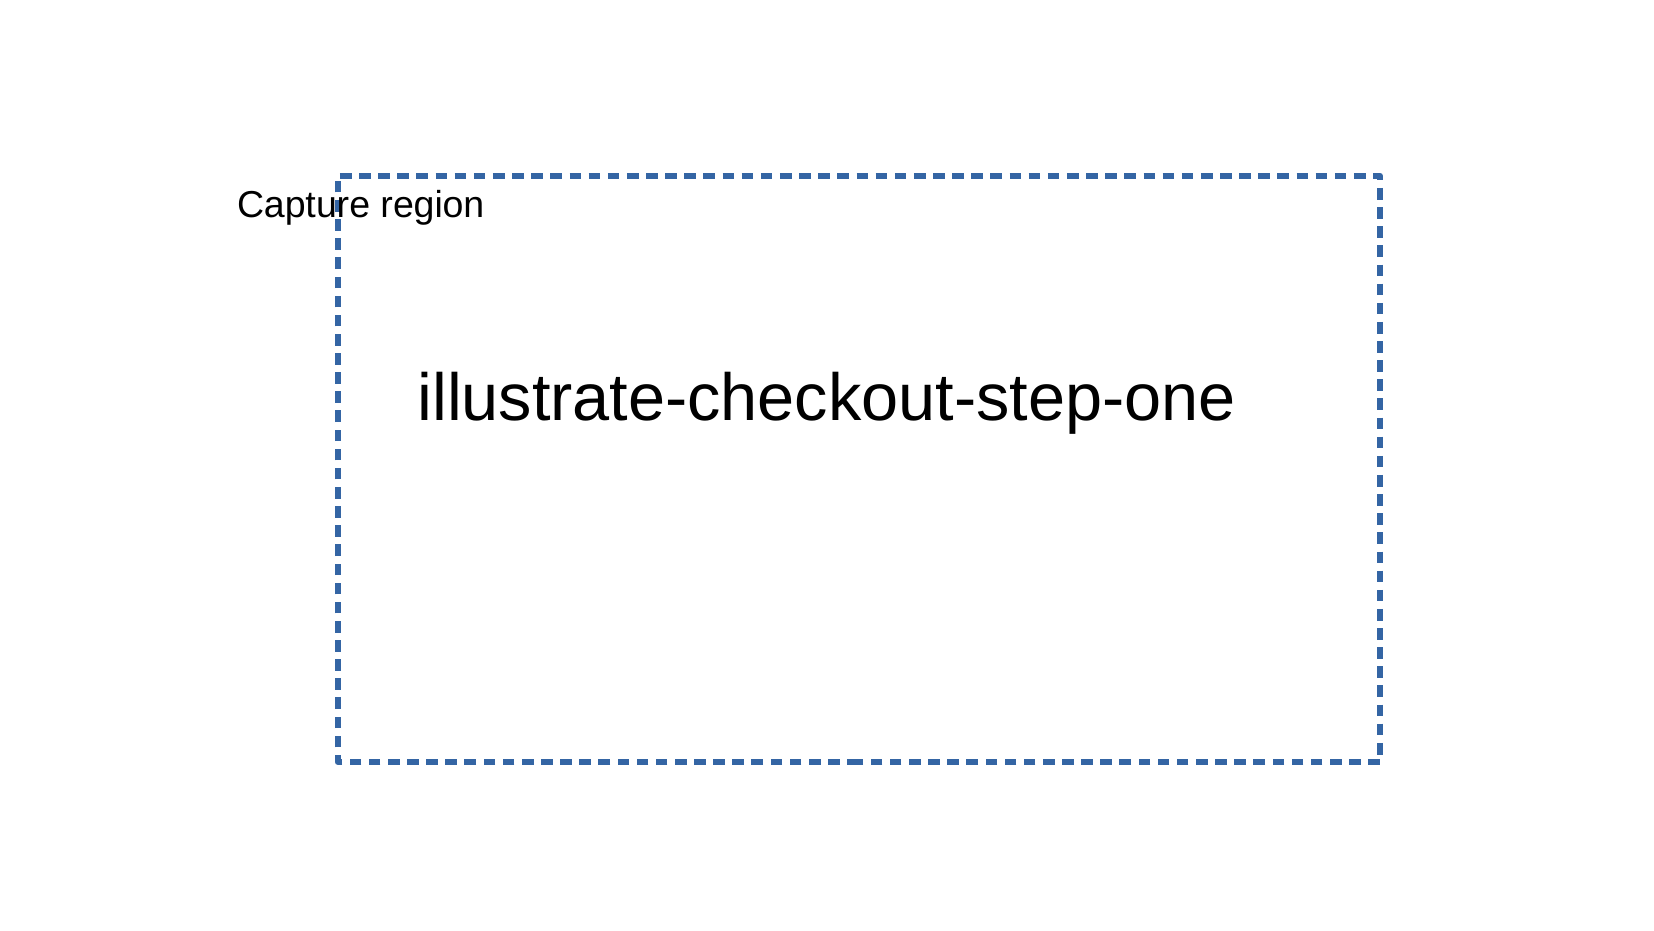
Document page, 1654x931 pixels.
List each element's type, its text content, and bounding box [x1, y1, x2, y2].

subtitle illustrate-checkout-step-one [82, 37, 1571, 757]
text_box Capture region [222, 175, 500, 233]
